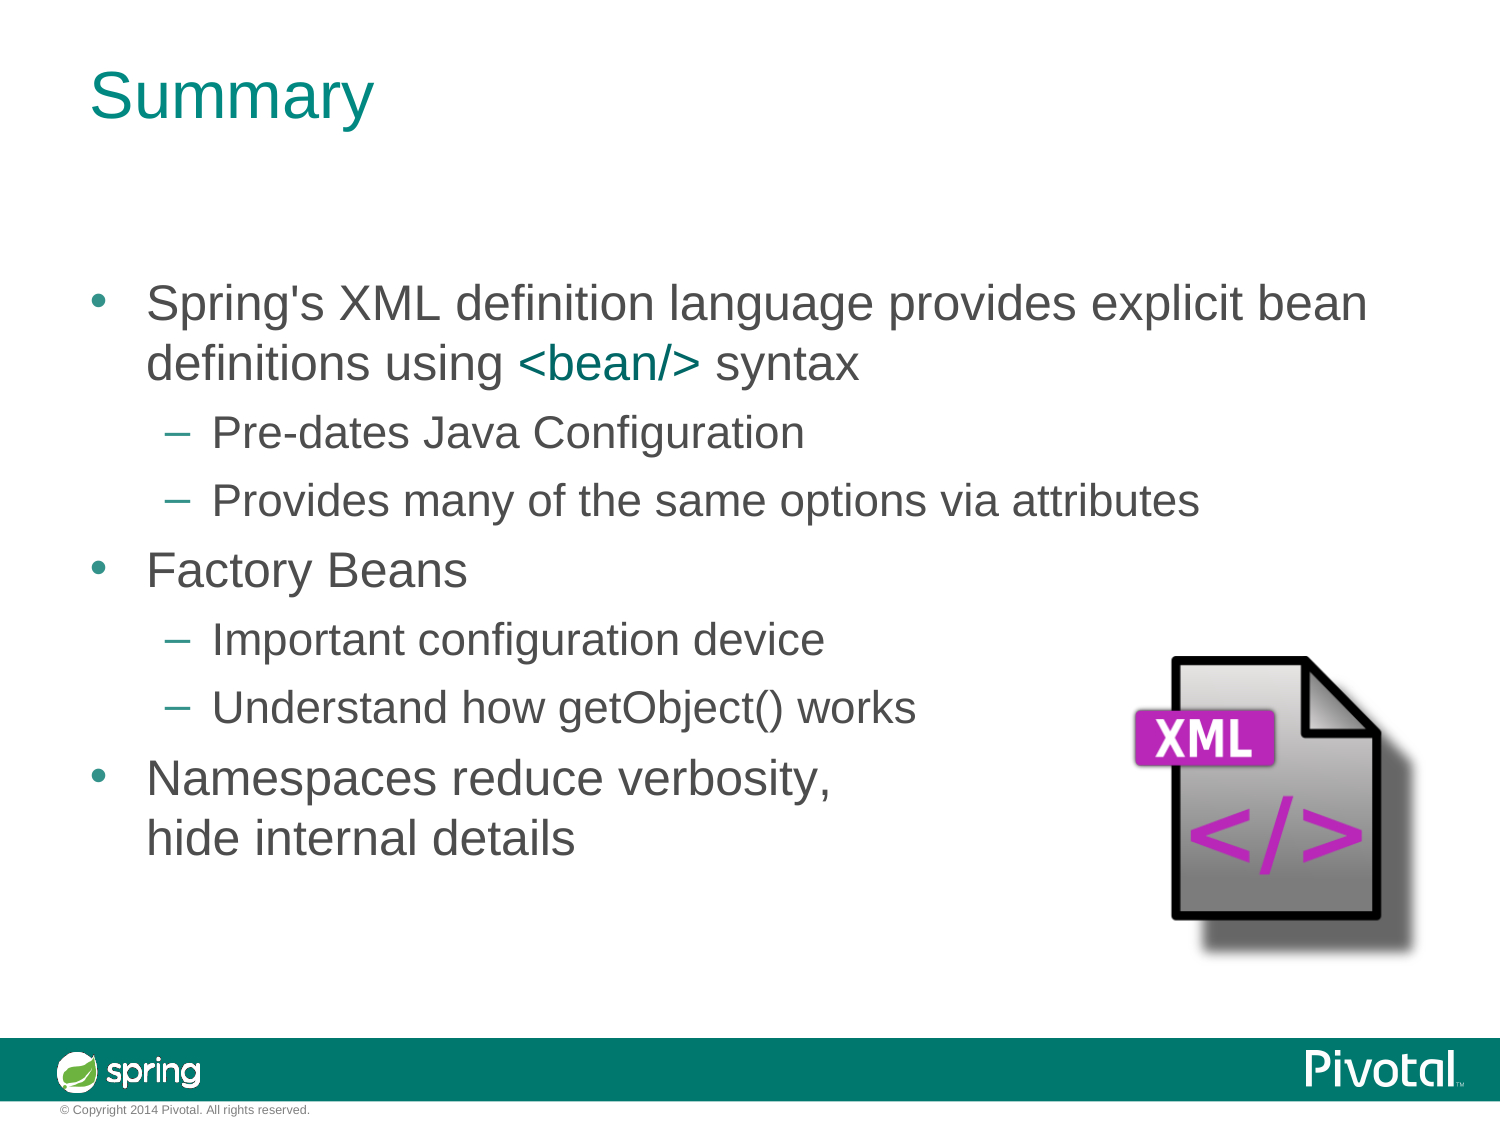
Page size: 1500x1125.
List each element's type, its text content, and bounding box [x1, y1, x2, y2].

picture [1130, 656, 1426, 967]
picture [1306, 1050, 1464, 1087]
title Summary [75, 37, 1424, 226]
picture [32, 1041, 210, 1103]
list Spring's XML definition language provides explicit bean definitions using <bean/> syntax Pre-dates Java Configuration Provides many of the same options via attributes Factory Beans Important configuration device Understand how getObject() works Namespaces reduce verbosity, hide internal details [75, 262, 1424, 944]
